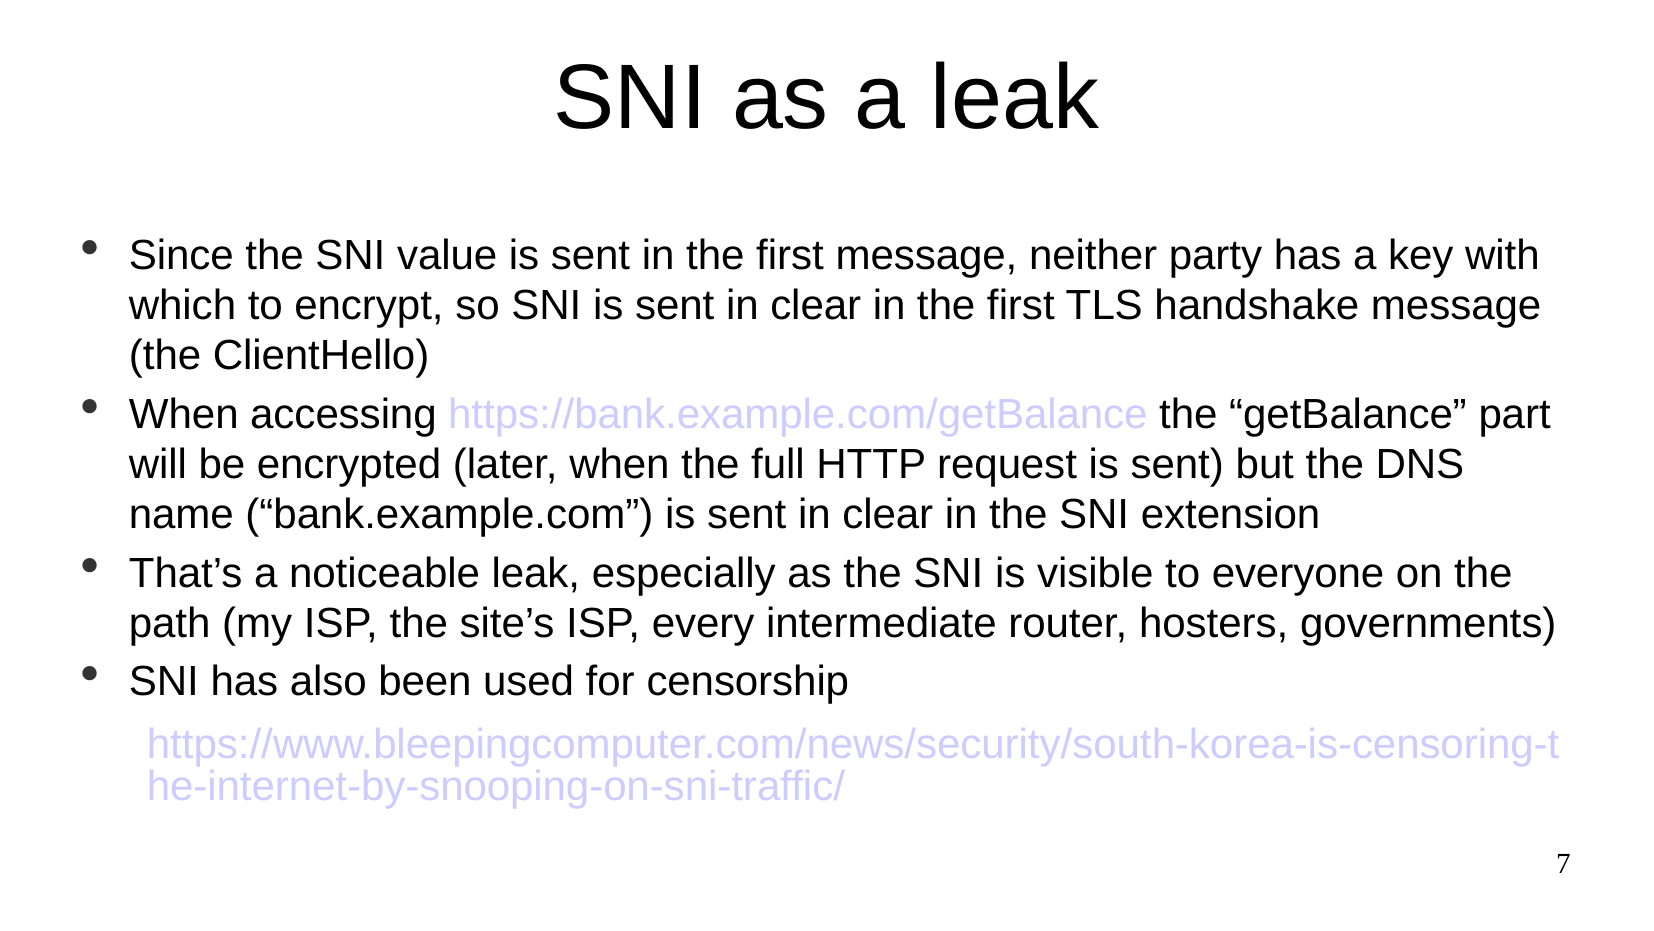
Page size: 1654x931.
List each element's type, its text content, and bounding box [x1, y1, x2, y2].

list Since the SNI value is sent in the first message, neither party has a key with which to encrypt, so SNI is sent in clear in the first TLS handshake message (the ClientHello) When accessing https://bank.example.com/getBalance the “getBalance” part will be encrypted (later, when the full HTTP request is sent) but the DNS name (“bank.example.com”) is sent in clear in the SNI extension That’s a noticeable leak, especially as the SNI is visible to everyone on the path (my ISP, the site’s ISP, every intermediate router, hosters, governments) SNI has also been used for censorship https://www.bleepingcomputer.com/news/security/south-korea-is-censoring-the-internet-by-snooping-on-sni-traffic/ [82, 227, 1571, 767]
title SNI as a leak [82, 36, 1571, 193]
